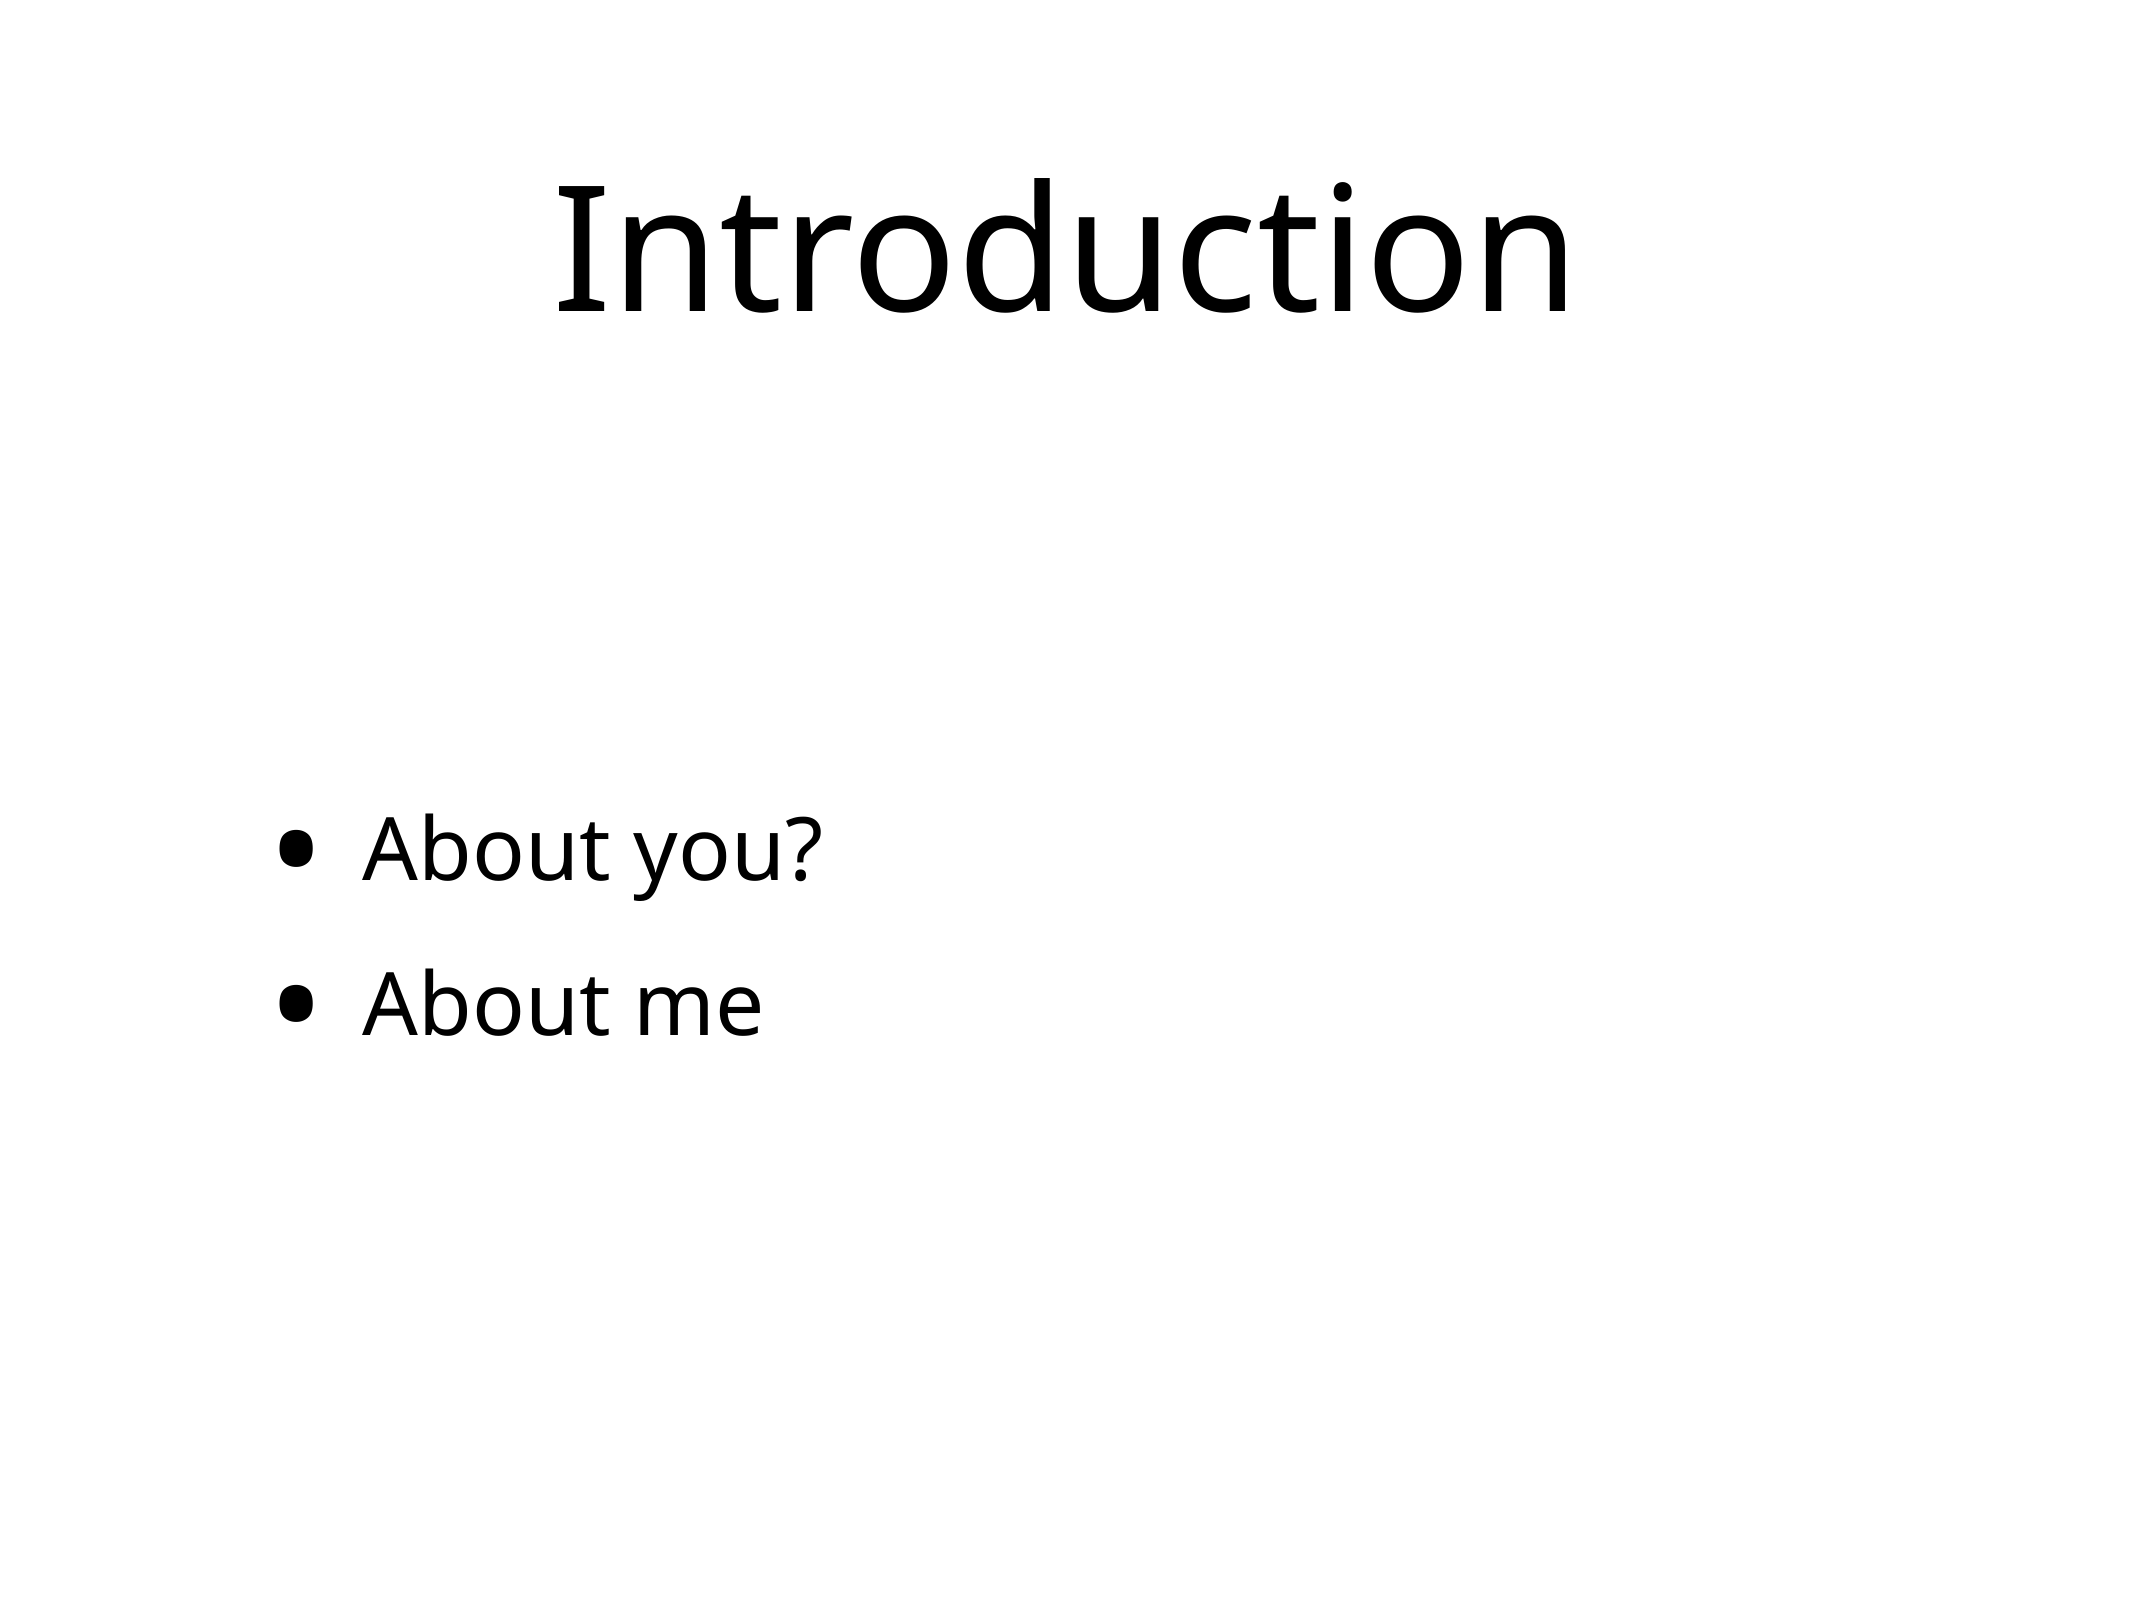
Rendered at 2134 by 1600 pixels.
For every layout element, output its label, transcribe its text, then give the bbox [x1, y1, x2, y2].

title Introduction [208, 41, 1925, 442]
list About you? About me [208, 454, 1925, 1392]
